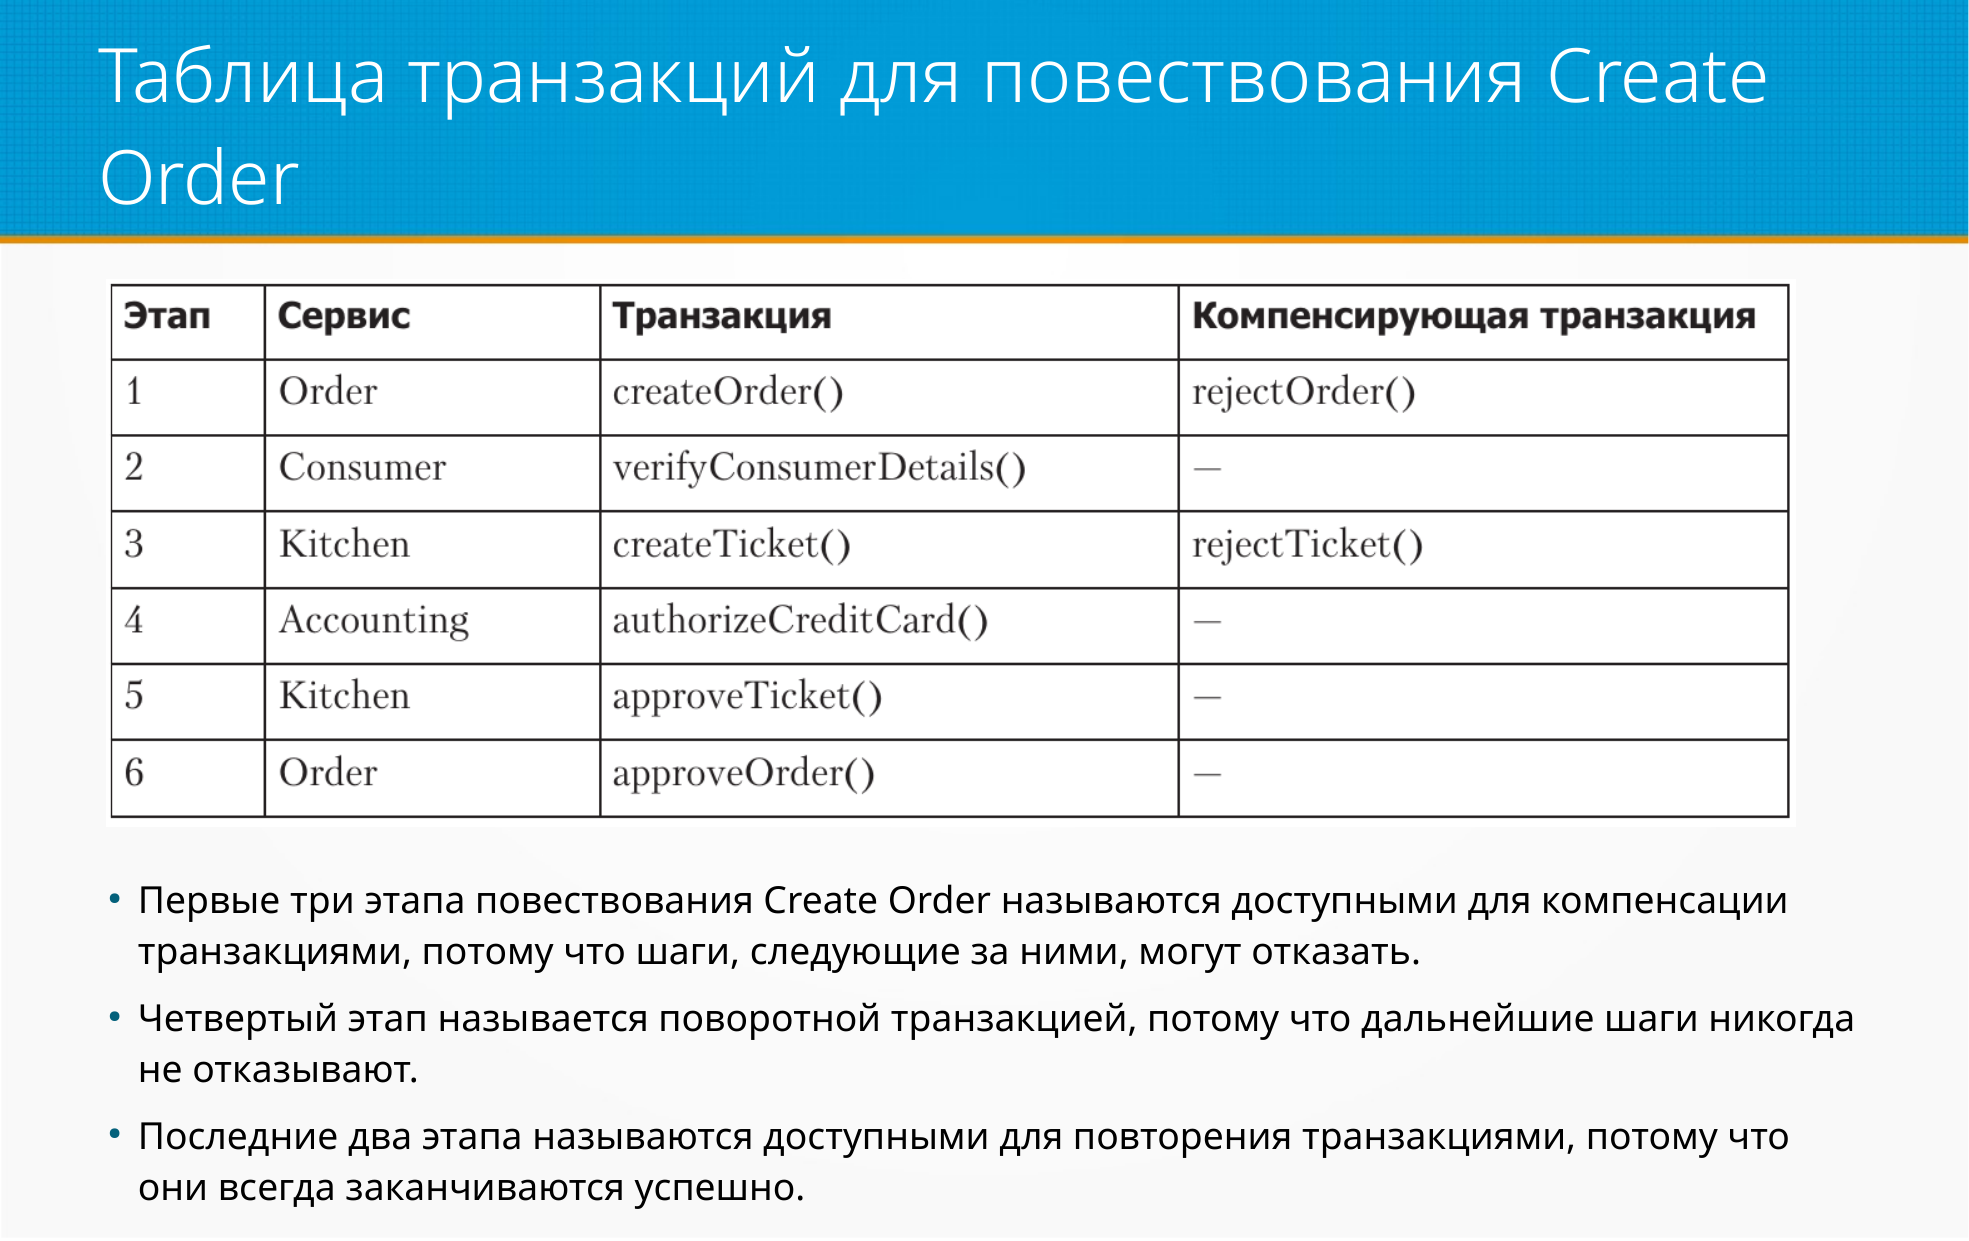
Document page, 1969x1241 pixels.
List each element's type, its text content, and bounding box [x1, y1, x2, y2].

picture [0, 233, 1969, 1241]
list Первые три этапа повествования Create Order называются доступными для компенсации транзакциями, потому что шаги, следующие за ними, могут отказать. Четвертый этап называется поворотной транзакцией, потому что дальнейшие шаги никогда не отказывают. Последние два этапа называются доступными для повторения транзакциями, потому что они всегда заканчиваются успешно. [98, 874, 1861, 1217]
title Таблица транзакций для повествования Create Order [98, 19, 1870, 227]
